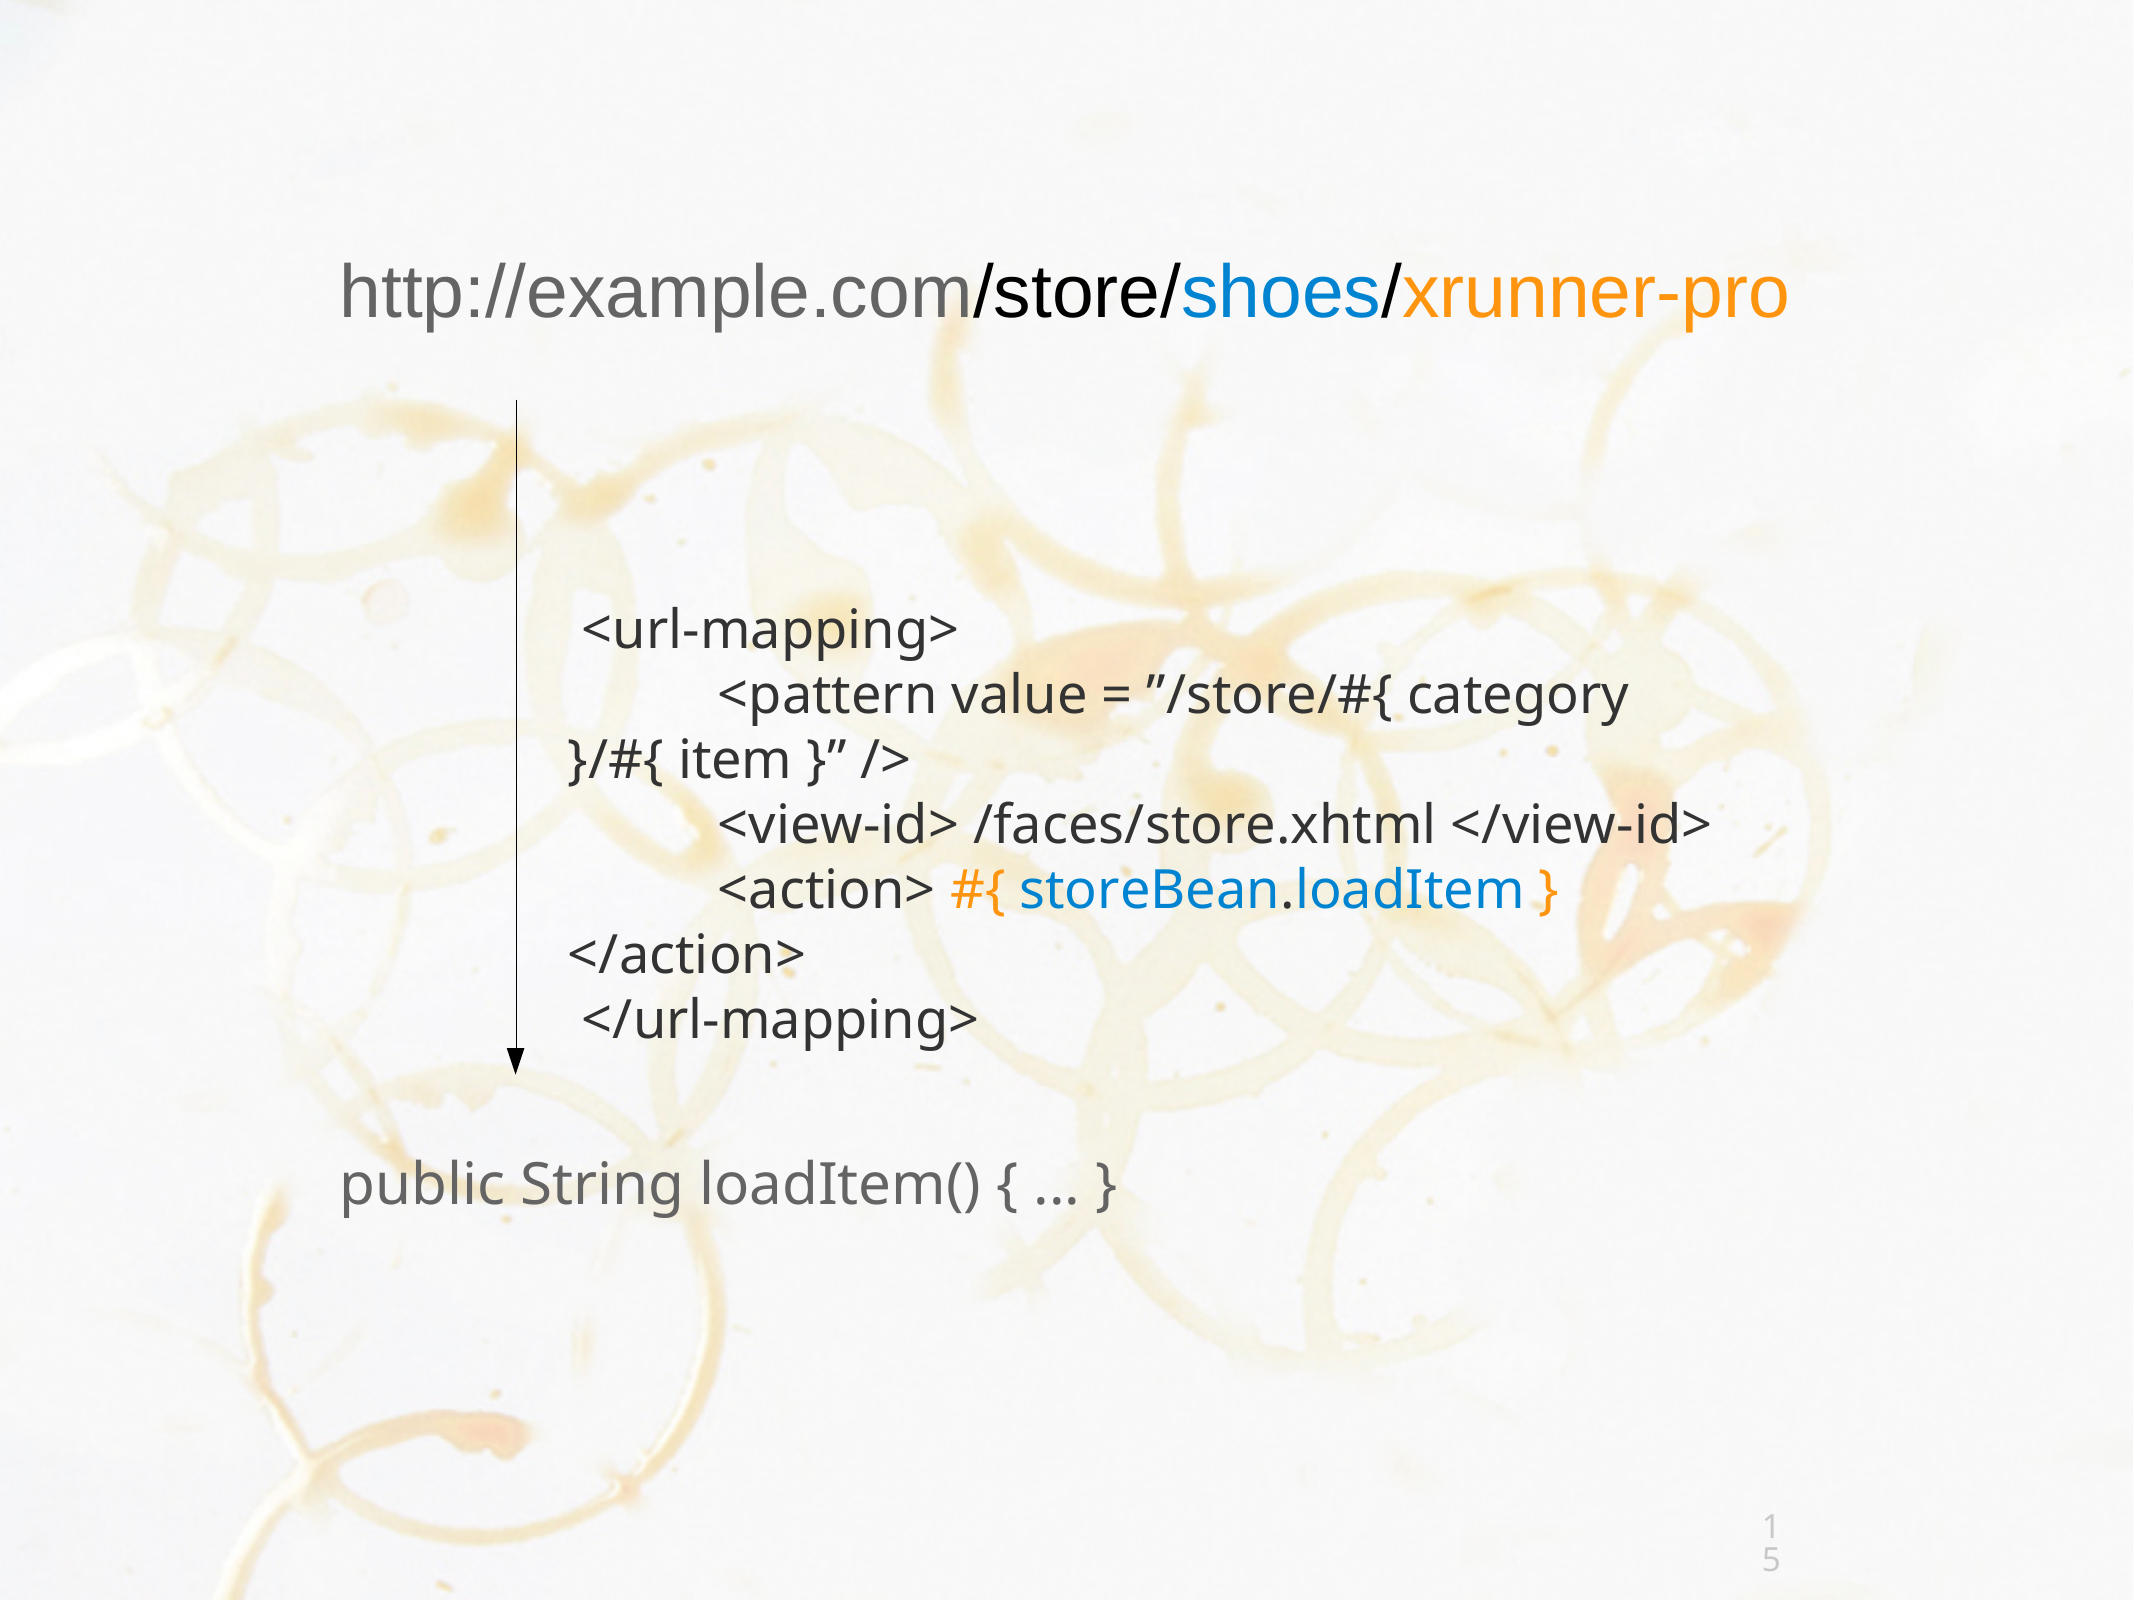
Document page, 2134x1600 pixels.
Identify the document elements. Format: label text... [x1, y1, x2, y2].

picture [0, 0, 2134, 1600]
text_box http://example.com/store/shoes/xrunner-pro public String loadItem() { ... } [339, 242, 1878, 1217]
